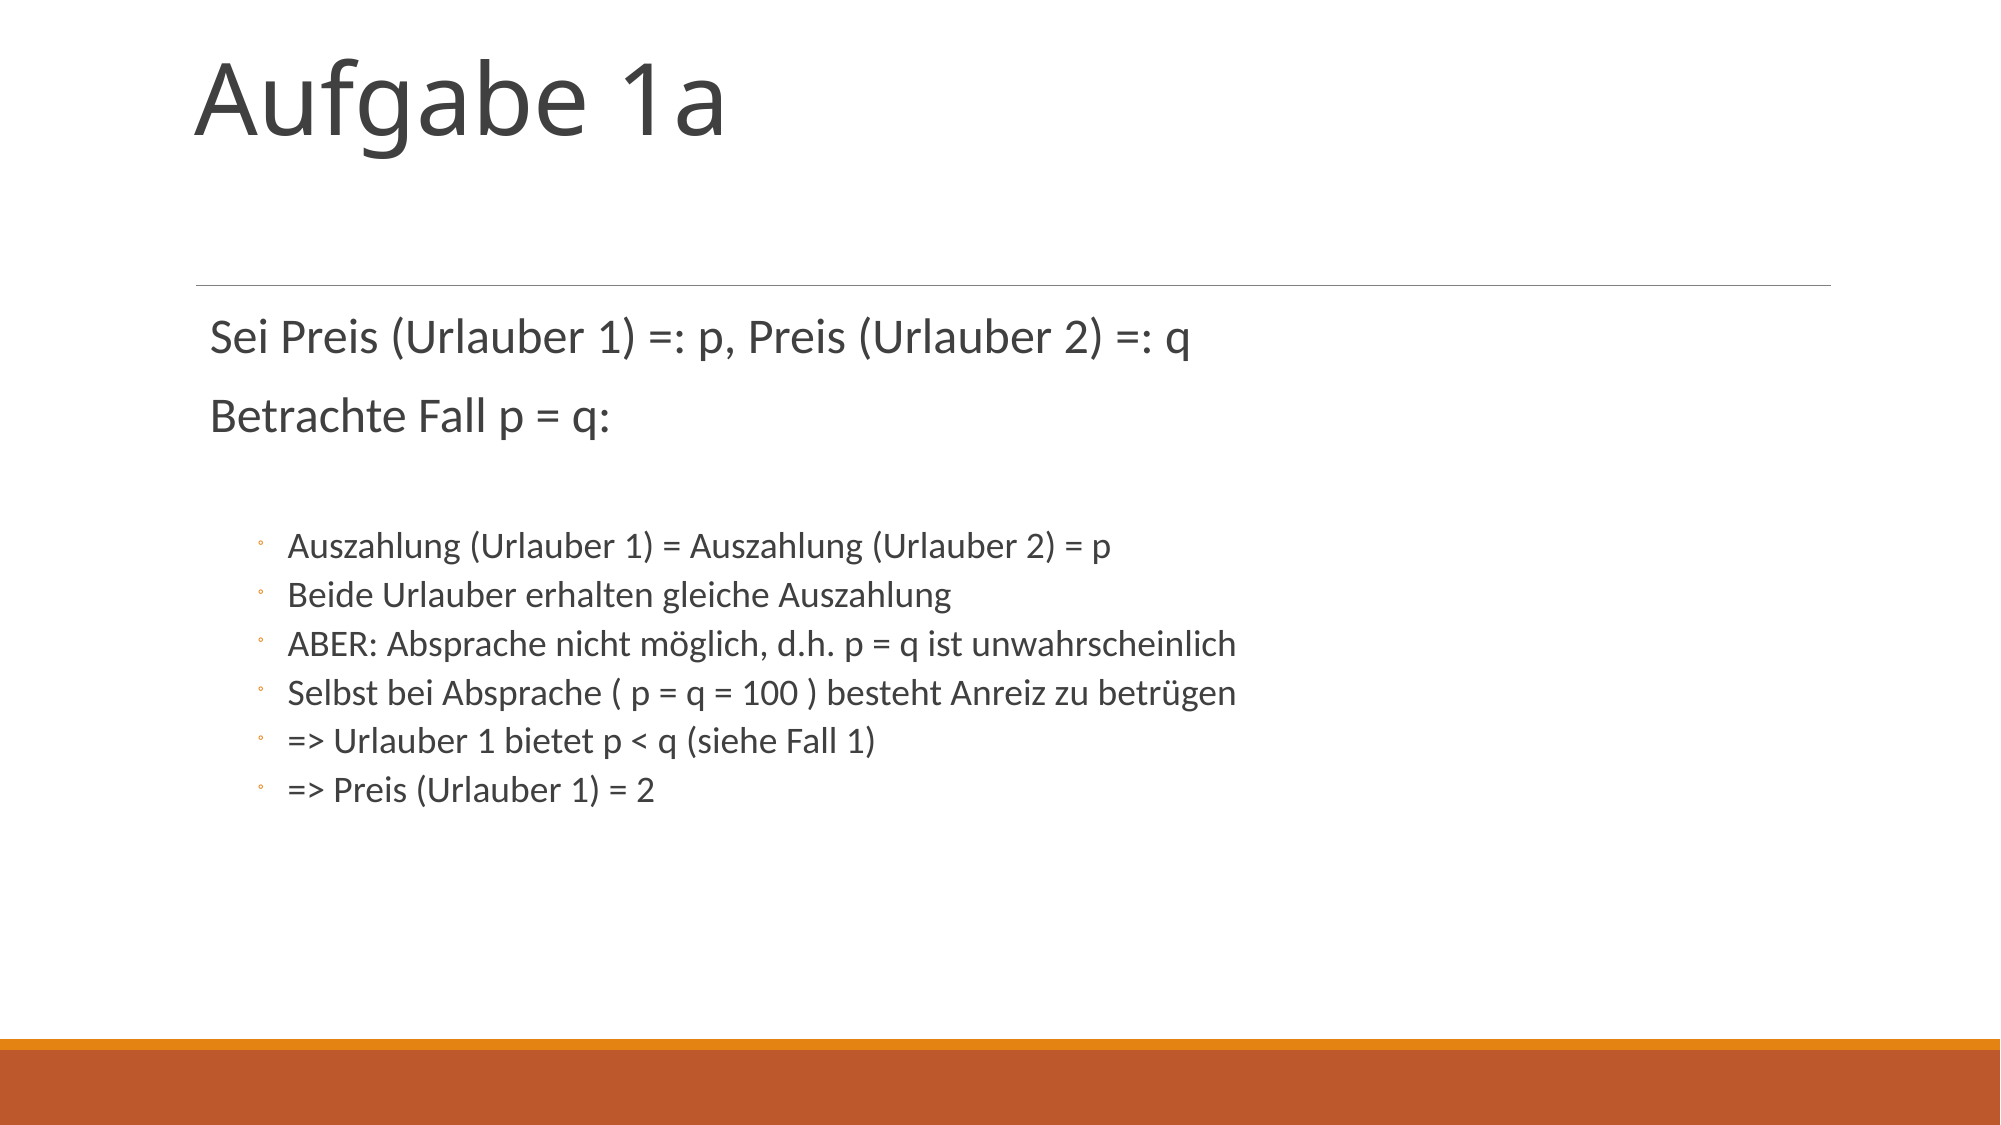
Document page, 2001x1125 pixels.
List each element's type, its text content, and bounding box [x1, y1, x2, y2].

list Sei Preis (Urlauber 1) =: p, Preis (Urlauber 2) =: q Betrachte Fall p = q: Auszahlung (Urlauber 1) = Auszahlung (Urlauber 2) = p Beide Urlauber erhalten gleiche Auszahlung ABER: Absprache nicht möglich, d.h. p = q ist unwahrscheinlich Selbst bei Absprache ( p = q = 100 ) besteht Anreiz zu betrügen => Urlauber 1 bietet p < q (siehe Fall 1) => Preis (Urlauber 1) = 2 [180, 302, 1830, 963]
title Aufgabe 1a [180, 47, 1830, 285]
